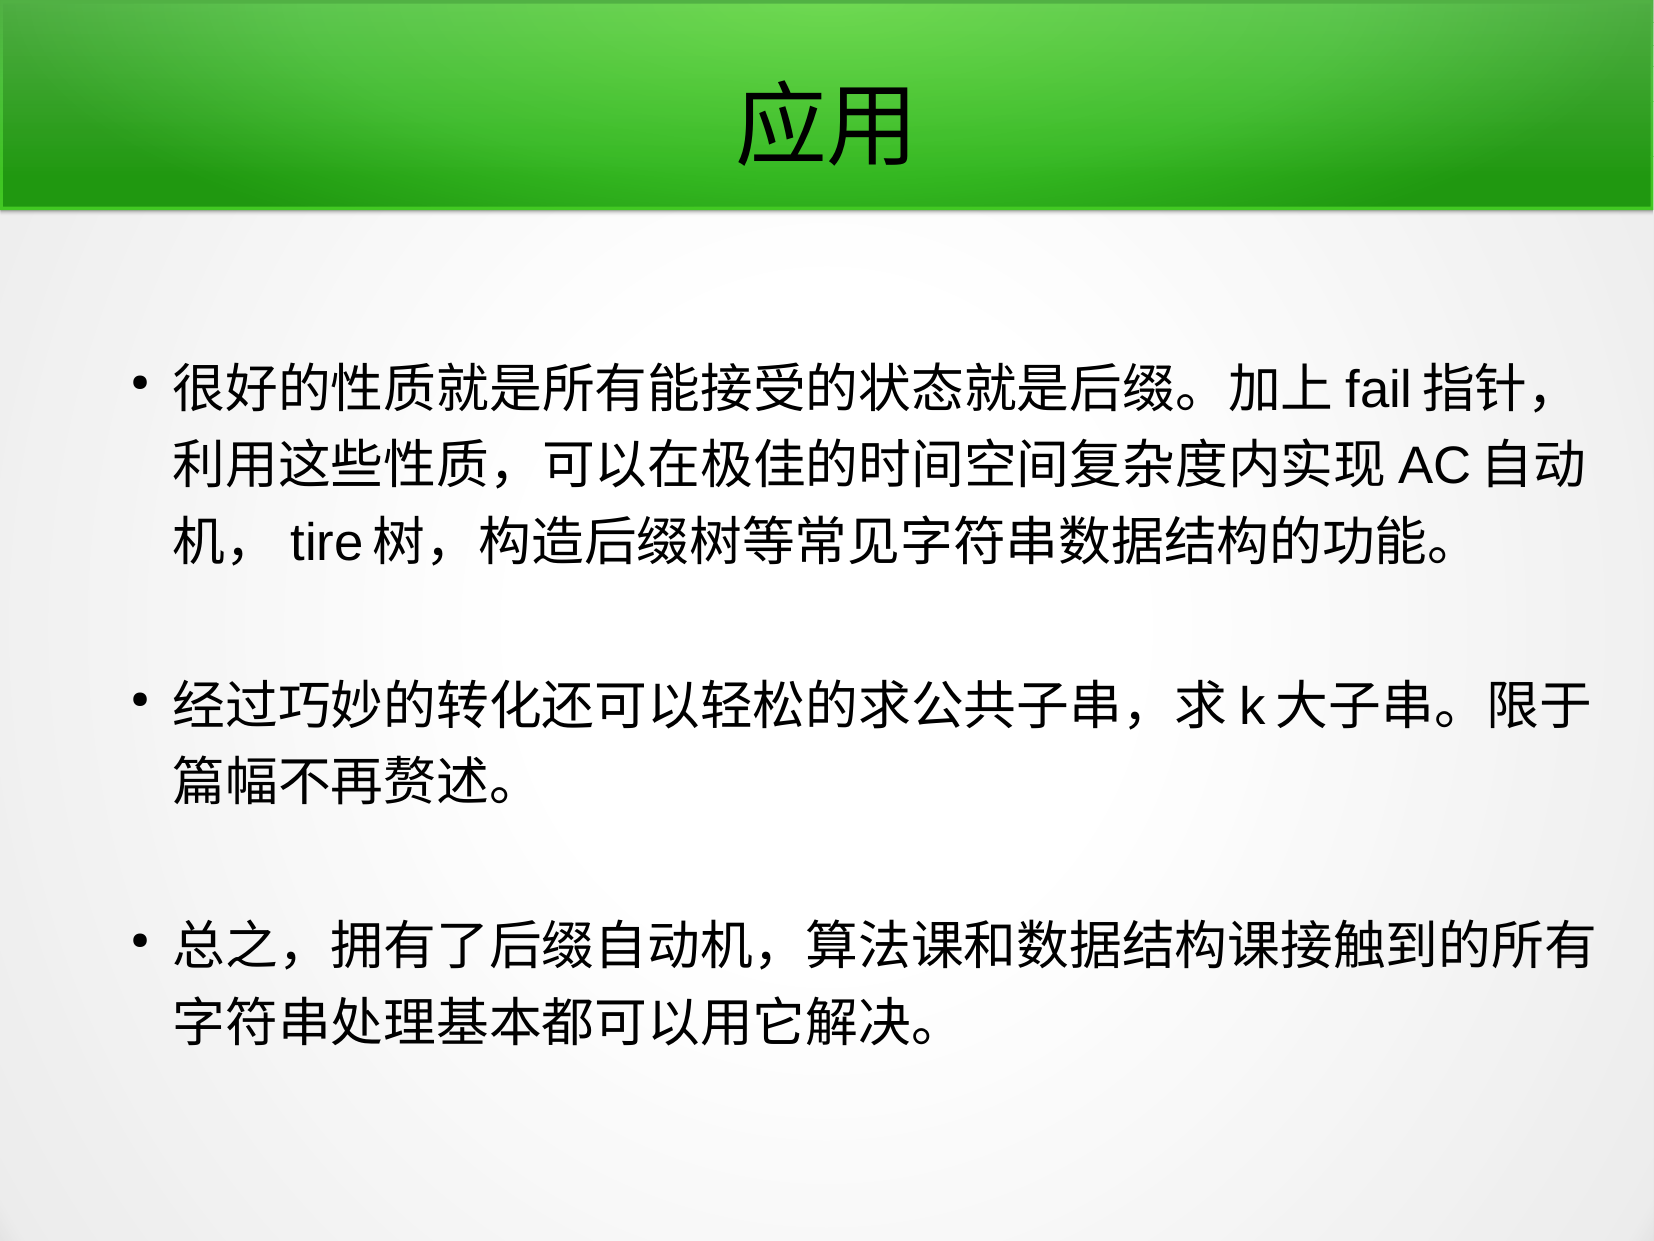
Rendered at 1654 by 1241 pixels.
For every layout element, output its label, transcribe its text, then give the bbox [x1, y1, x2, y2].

title 应用 [82, 47, 1571, 189]
list 很好的性质就是所有能接受的状态就是后缀。加上fail指针，利用这些性质，可以在极佳的时间空间复杂度内实现AC自动机，tire树，构造后缀树等常见字符串数据结构的功能。 经过巧妙的转化还可以轻松的求公共子串，求k大子串。限于篇幅不再赘述。 总之，拥有了后缀自动机，算法课和数据结构课接触到的所有字符串处理基本都可以用它解决。 [116, 345, 1606, 1066]
